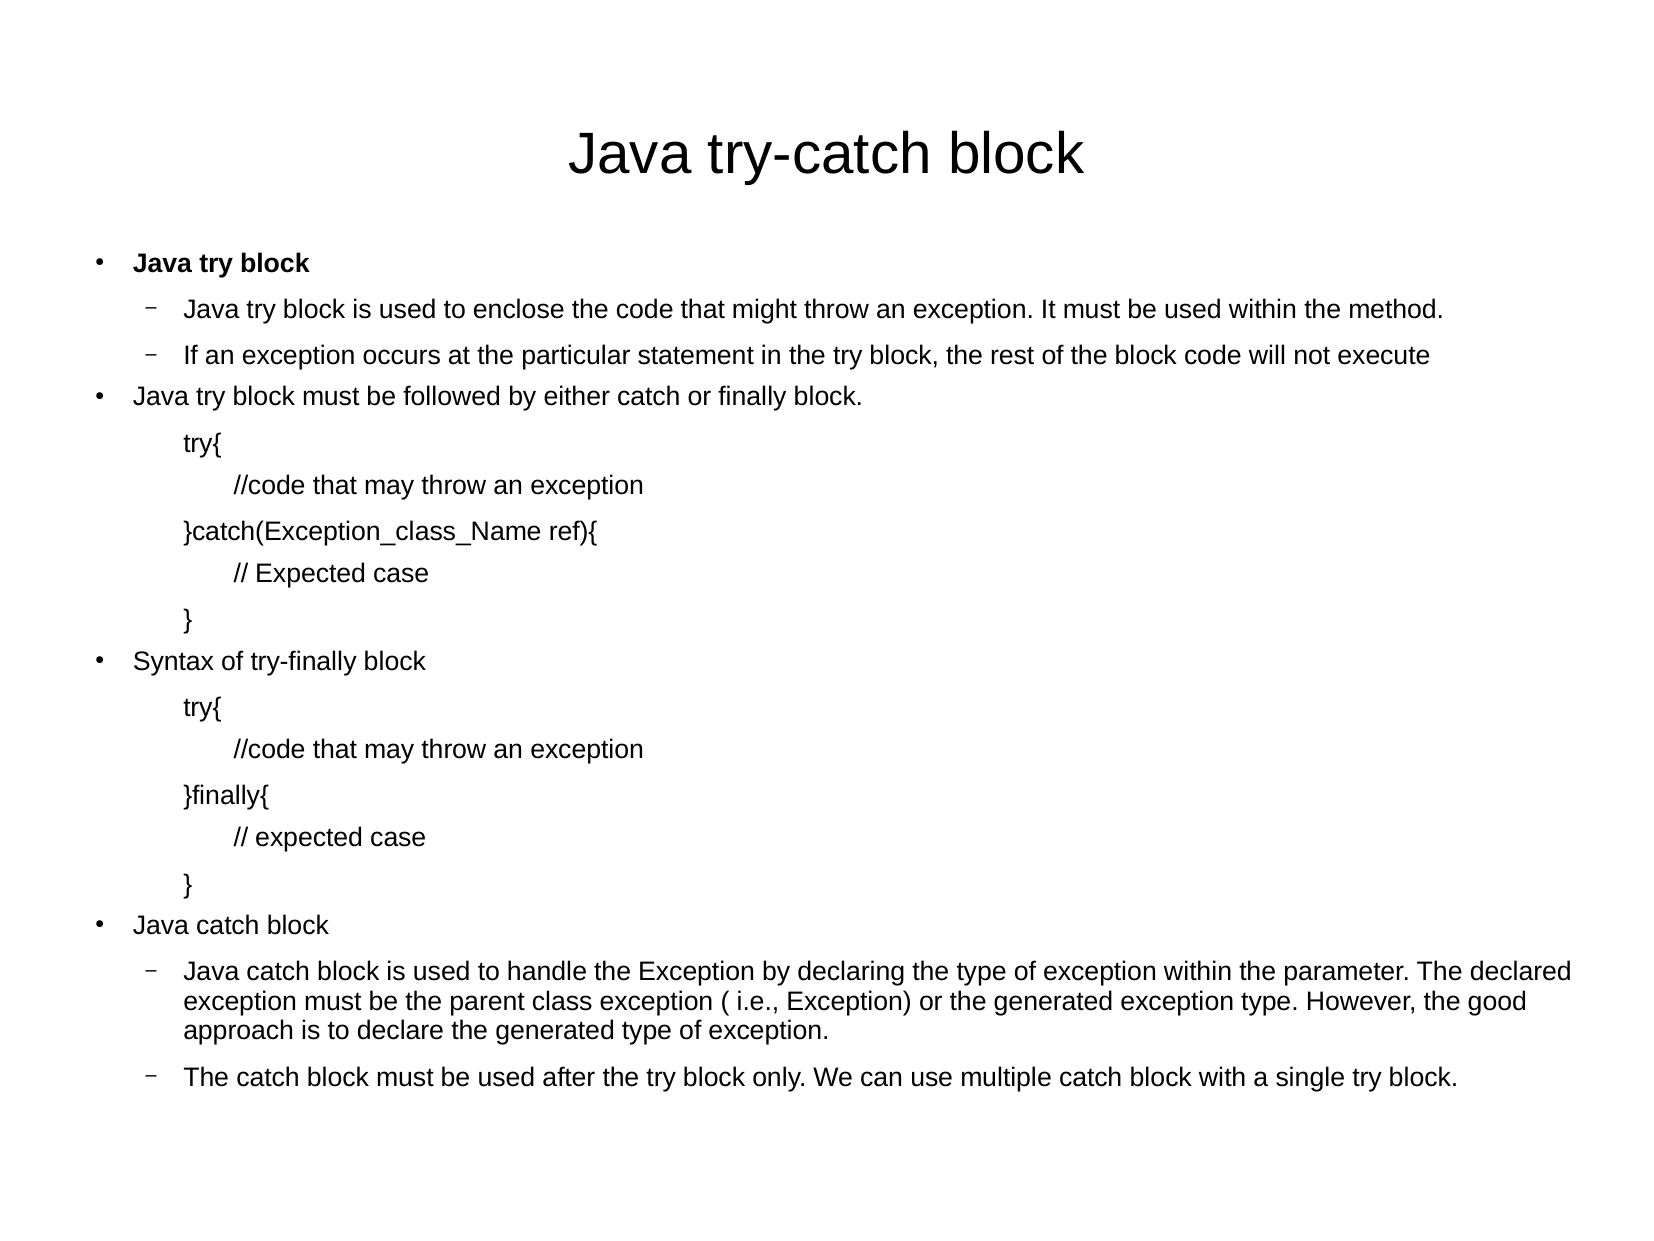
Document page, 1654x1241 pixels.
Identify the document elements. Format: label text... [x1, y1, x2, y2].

list Java try block Java try block is used to enclose the code that might throw an exception. It must be used within the method. If an exception occurs at the particular statement in the try block, the rest of the block code will not execute Java try block must be followed by either catch or finally block. try{ //code that may throw an exception }catch(Exception_class_Name ref){ // Expected case } Syntax of try-finally block try{ //code that may throw an exception }finally{ // expected case } Java catch block Java catch block is used to handle the Exception by declaring the type of exception within the parameter. The declared exception must be the parent class exception ( i.e., Exception) or the generated exception type. However, the good approach is to declare the generated type of exception. The catch block must be used after the try block only. We can use multiple catch block with a single try block. [82, 248, 1619, 1104]
title Java try-catch block [82, 49, 1571, 248]
